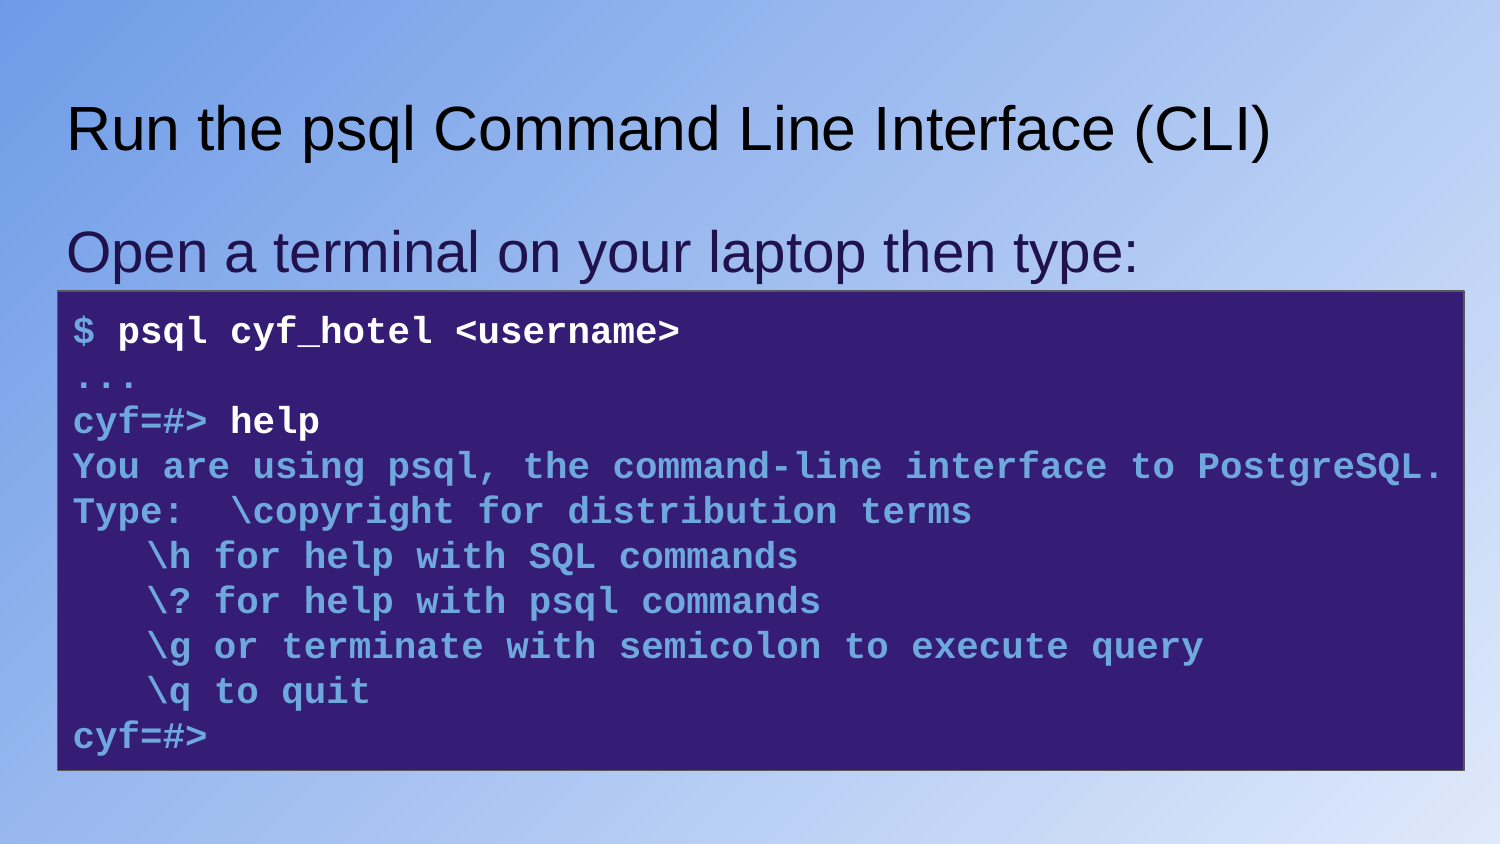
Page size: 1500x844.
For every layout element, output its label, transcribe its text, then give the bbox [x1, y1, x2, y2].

text_box $ psql cyf_hotel <username> ... cyf=#> help You are using psql, the command-line interface to PostgreSQL. Type: \copyright for distribution terms \h for help with SQL commands \? for help with psql commands \g or terminate with semicolon to execute query \q to quit cyf=#> [57, 291, 1464, 771]
title Run the psql Command Line Interface (CLI) [51, 72, 1449, 167]
list Open a terminal on your laptop then type: [51, 189, 1449, 750]
